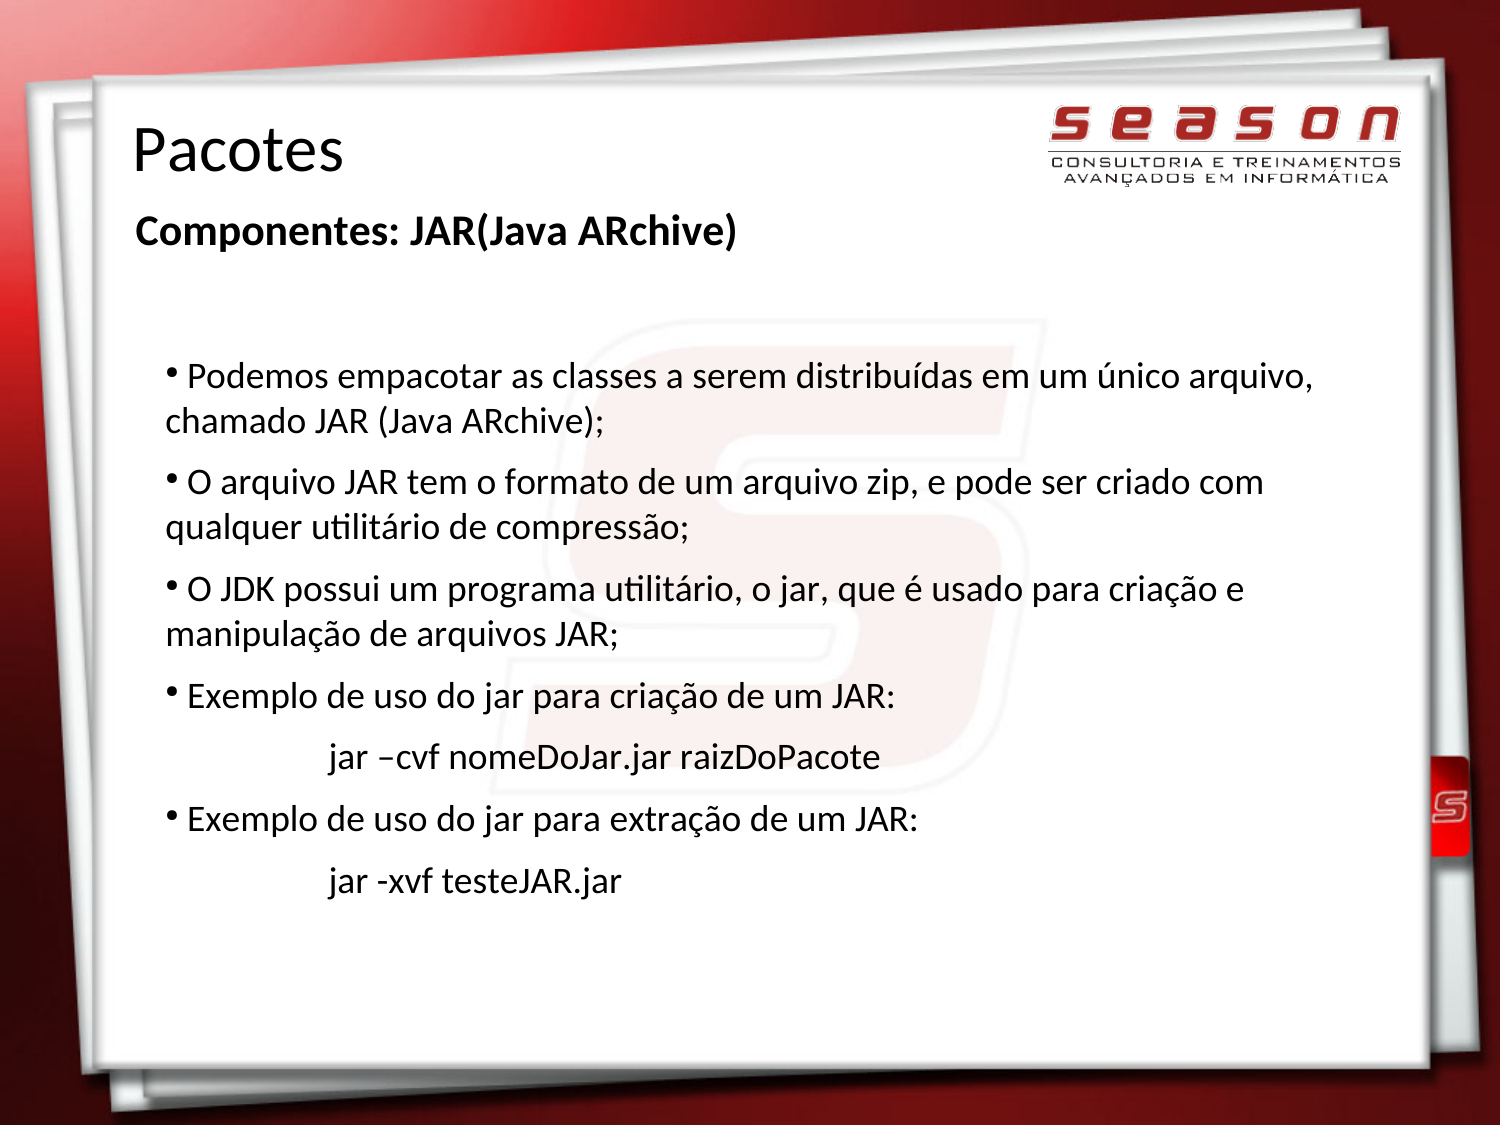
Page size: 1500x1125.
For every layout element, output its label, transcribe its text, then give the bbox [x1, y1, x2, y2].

text_box Podemos empacotar as classes a serem distribuídas em um único arquivo, chamado JAR (Java ARchive); O arquivo JAR tem o formato de um arquivo zip, e pode ser criado com qualquer utilitário de compressão; O JDK possui um programa utilitário, o jar, que é usado para criação e manipulação de arquivos JAR; Exemplo de uso do jar para criação de um JAR: jar –cvf nomeDoJar.jar raizDoPacote Exemplo de uso do jar para extração de um JAR: jar -xvf testeJAR.jar [165, 350, 1359, 901]
text_box Componentes: JAR(Java ARchive) [119, 178, 1347, 279]
picture [0, 0, 1500, 1125]
title Pacotes [118, 33, 1394, 257]
